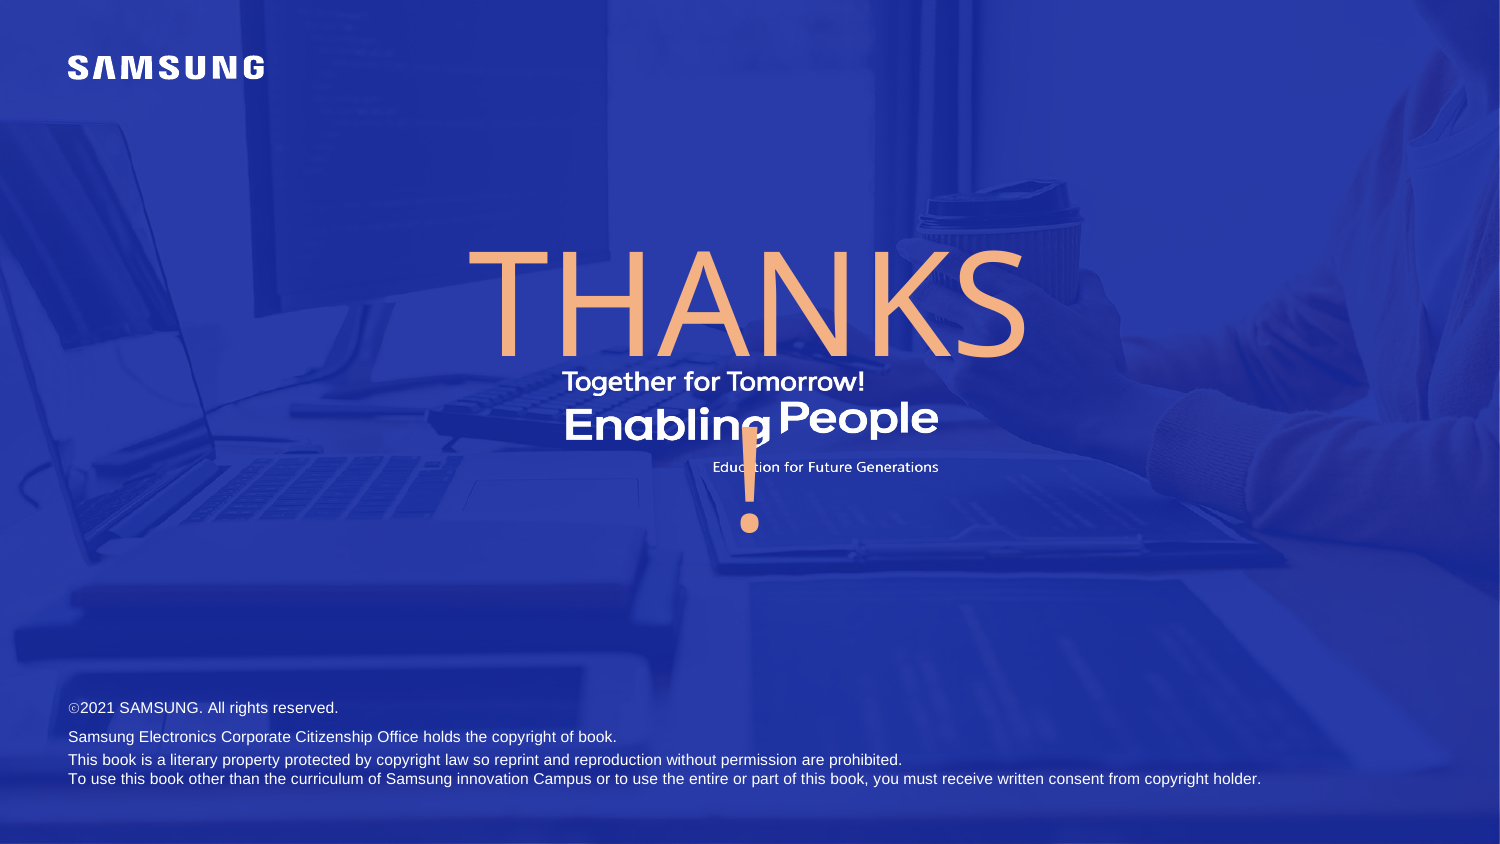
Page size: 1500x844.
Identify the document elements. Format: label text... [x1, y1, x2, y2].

text_box THANKS! [468, 210, 1033, 368]
